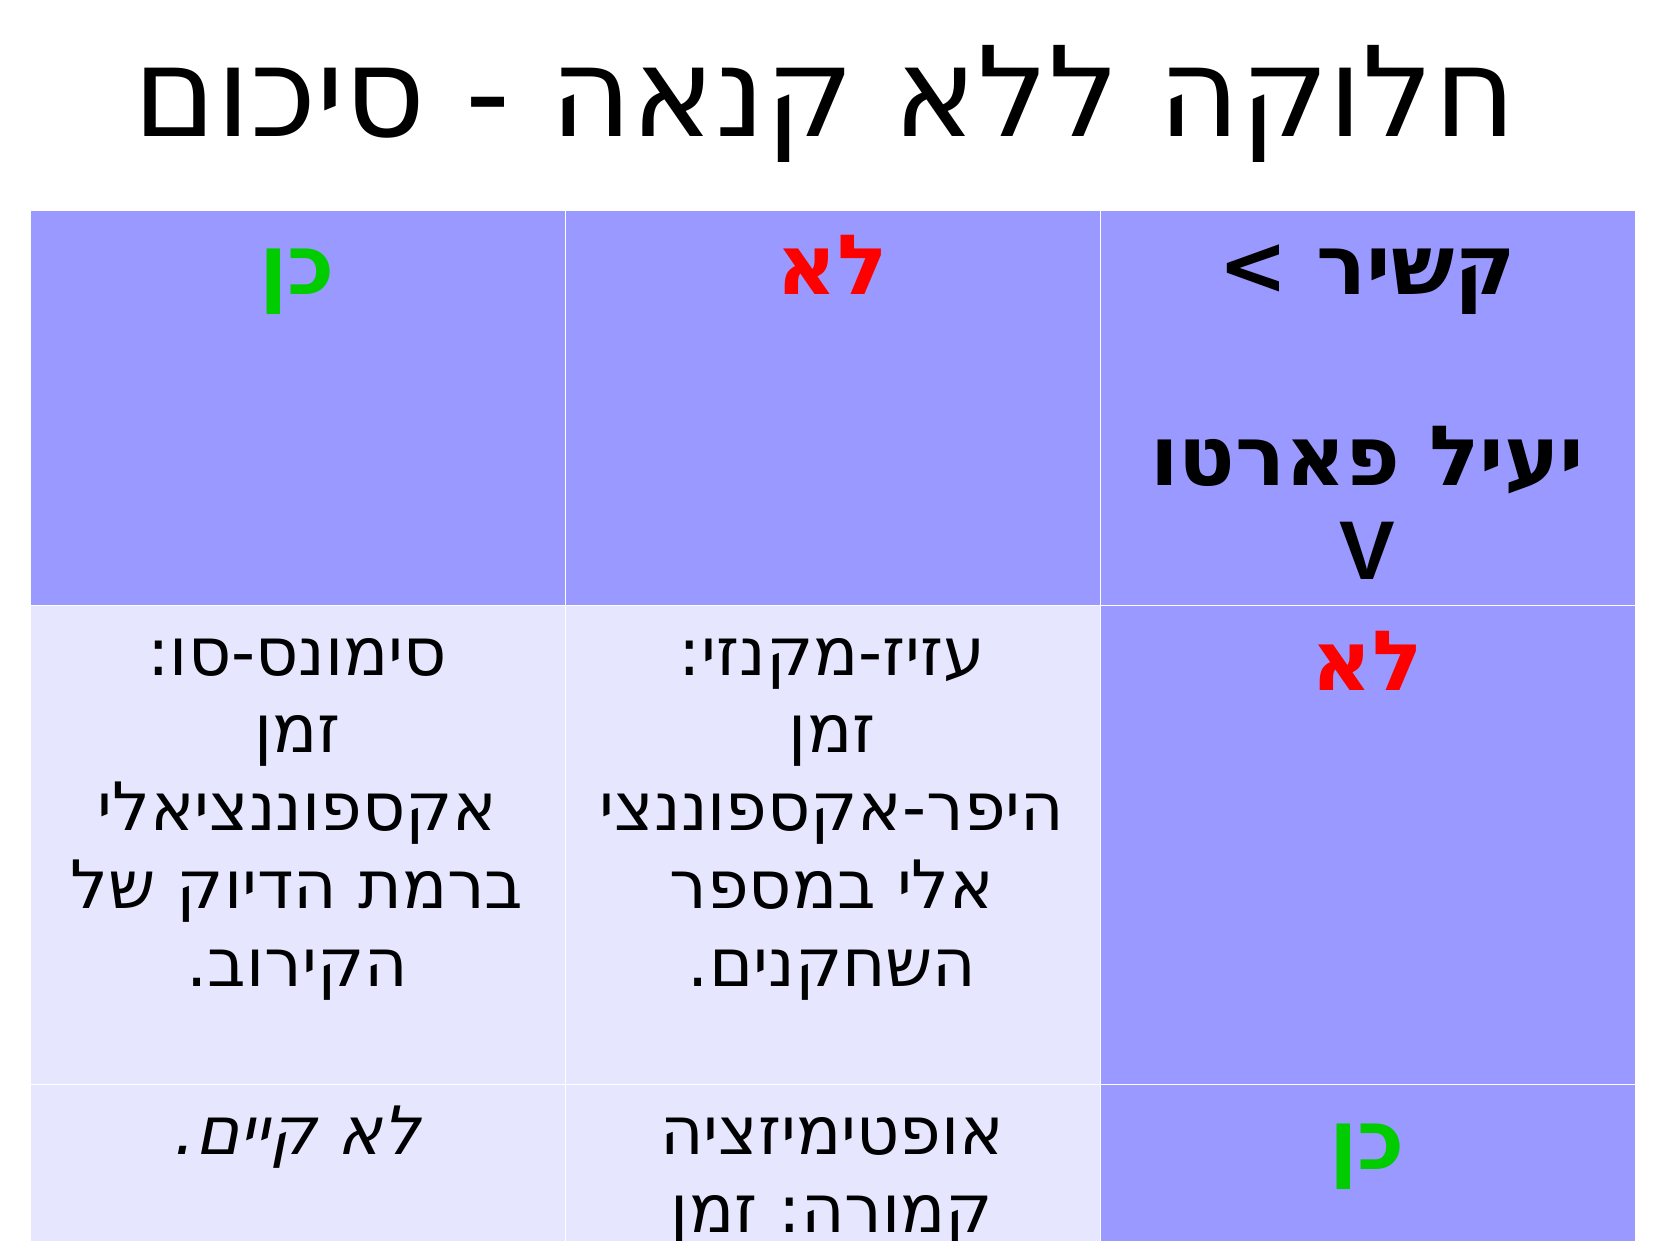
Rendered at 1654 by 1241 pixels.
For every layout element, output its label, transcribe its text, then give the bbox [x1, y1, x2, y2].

title חלוקה ללא קנאה - סיכום [30, 7, 1654, 166]
table_header קשיר > יעיל פארטו V [1101, 211, 1635, 605]
table_header כן [31, 211, 565, 605]
table_cell כן [1101, 1085, 1635, 1241]
table_cell לא [1101, 606, 1635, 1084]
table_cell עזיז-מקנזי: זמן היפר-אקספוננציאלי במספר השחקנים. [566, 606, 1100, 1084]
table_cell אופטימיזציה קמורה: זמן פולינומיאלי במספר השחקנים והאיזורים. [566, 1085, 1100, 1241]
table_cell לא קיים. [31, 1085, 565, 1241]
table_cell סימונס-סו: זמן אקספוננציאלי ברמת הדיוק של הקירוב. [31, 606, 565, 1084]
table_header לא [566, 211, 1100, 605]
